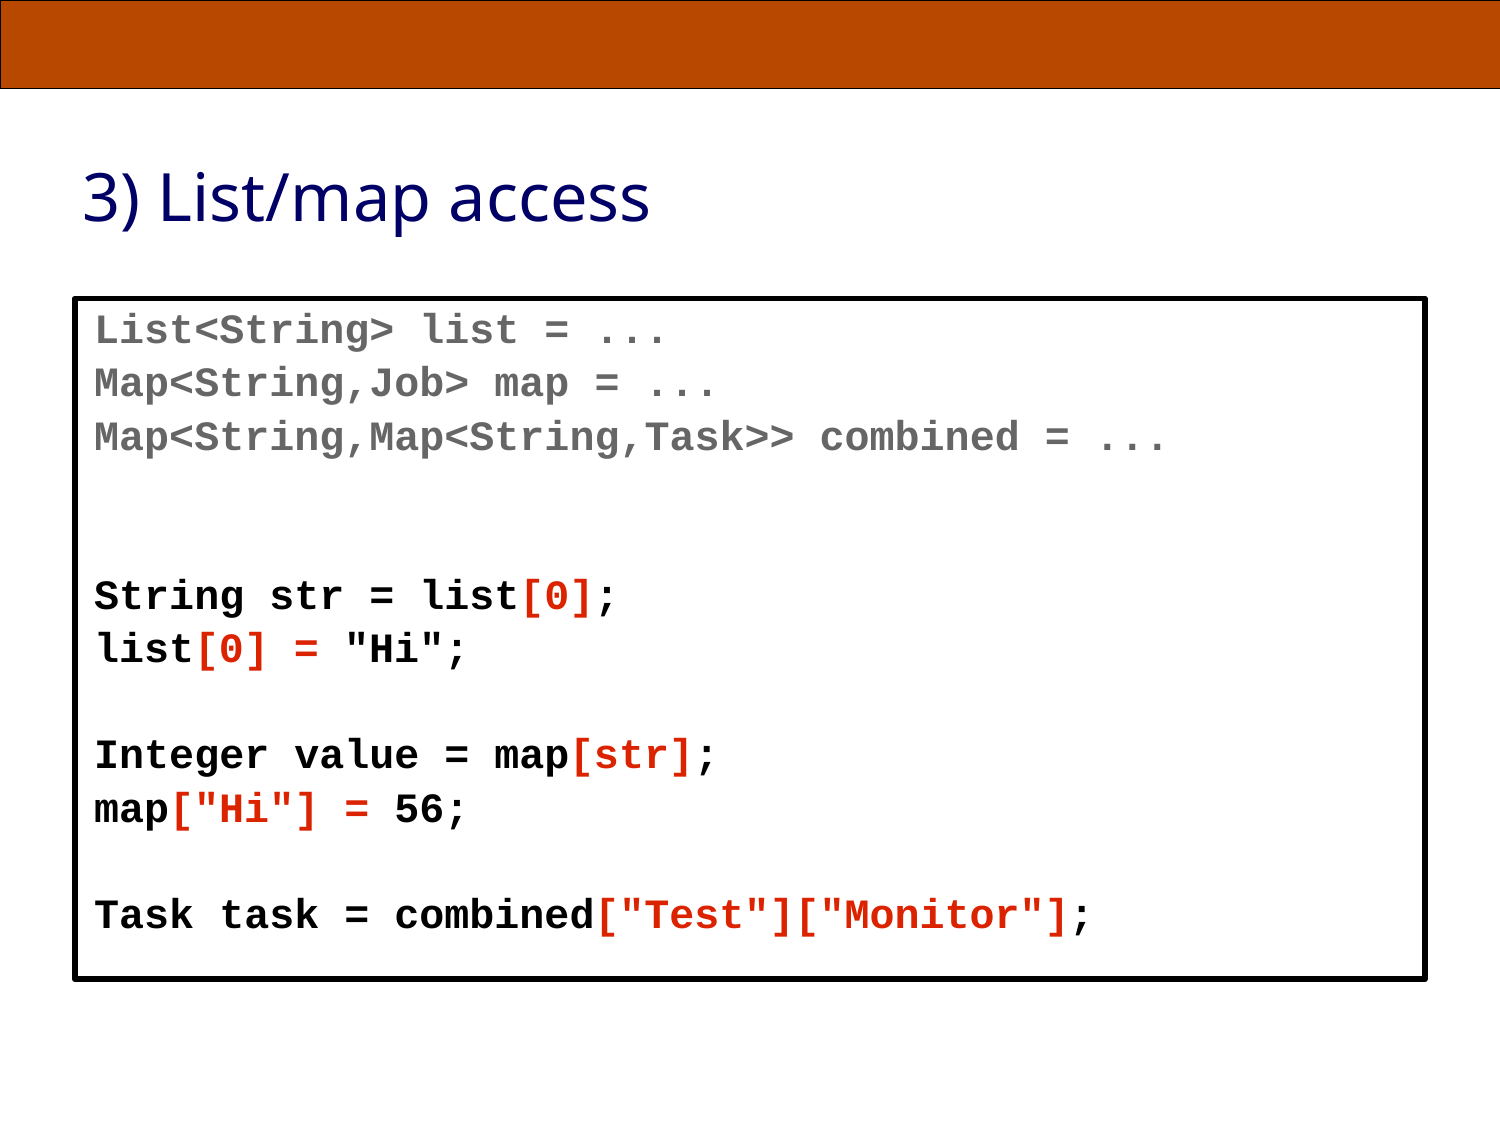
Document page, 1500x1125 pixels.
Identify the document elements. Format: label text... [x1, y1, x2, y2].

title 3) List/map access [74, 105, 1423, 249]
list List<String> list = ... Map<String,Job> map = ... Map<String,Map<String,Task>> combined = ... String str = list[0]; list[0] = "Hi"; Integer value = map[str]; map["Hi"] = 56; Task task = combined["Test"]["Monitor"]; [75, 298, 1425, 980]
